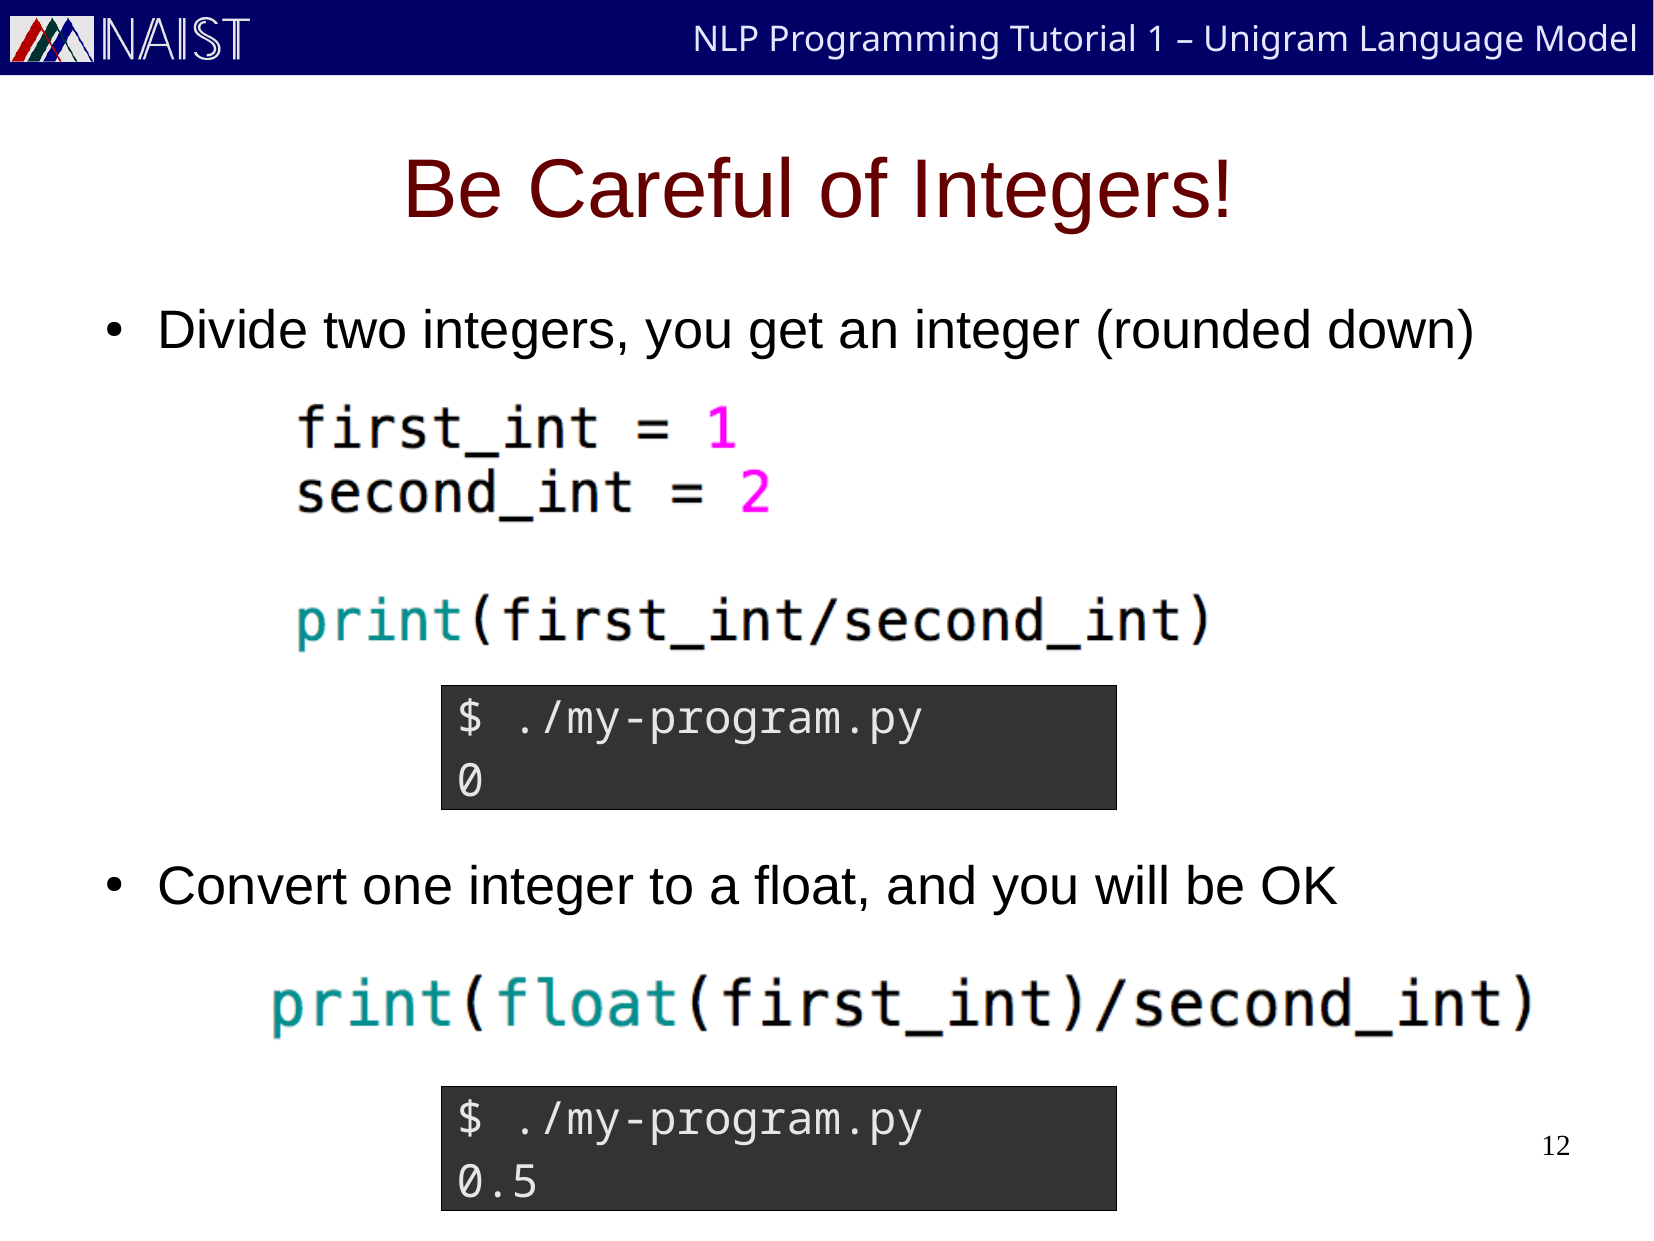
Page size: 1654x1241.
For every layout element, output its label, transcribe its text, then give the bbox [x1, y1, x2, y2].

picture [10, 16, 94, 62]
list Convert one integer to a float, and you will be OK [86, 855, 1576, 931]
picture [102, 17, 251, 60]
title Be Careful of Integers! [75, 92, 1564, 285]
text_box $ ./my-program.py 0 [441, 685, 1117, 810]
picture [262, 974, 1538, 1047]
picture [288, 395, 1226, 664]
text_box $ ./my-program.py 0.5 [441, 1086, 1117, 1211]
list Divide two integers, you get an integer (rounded down) [86, 300, 1576, 376]
